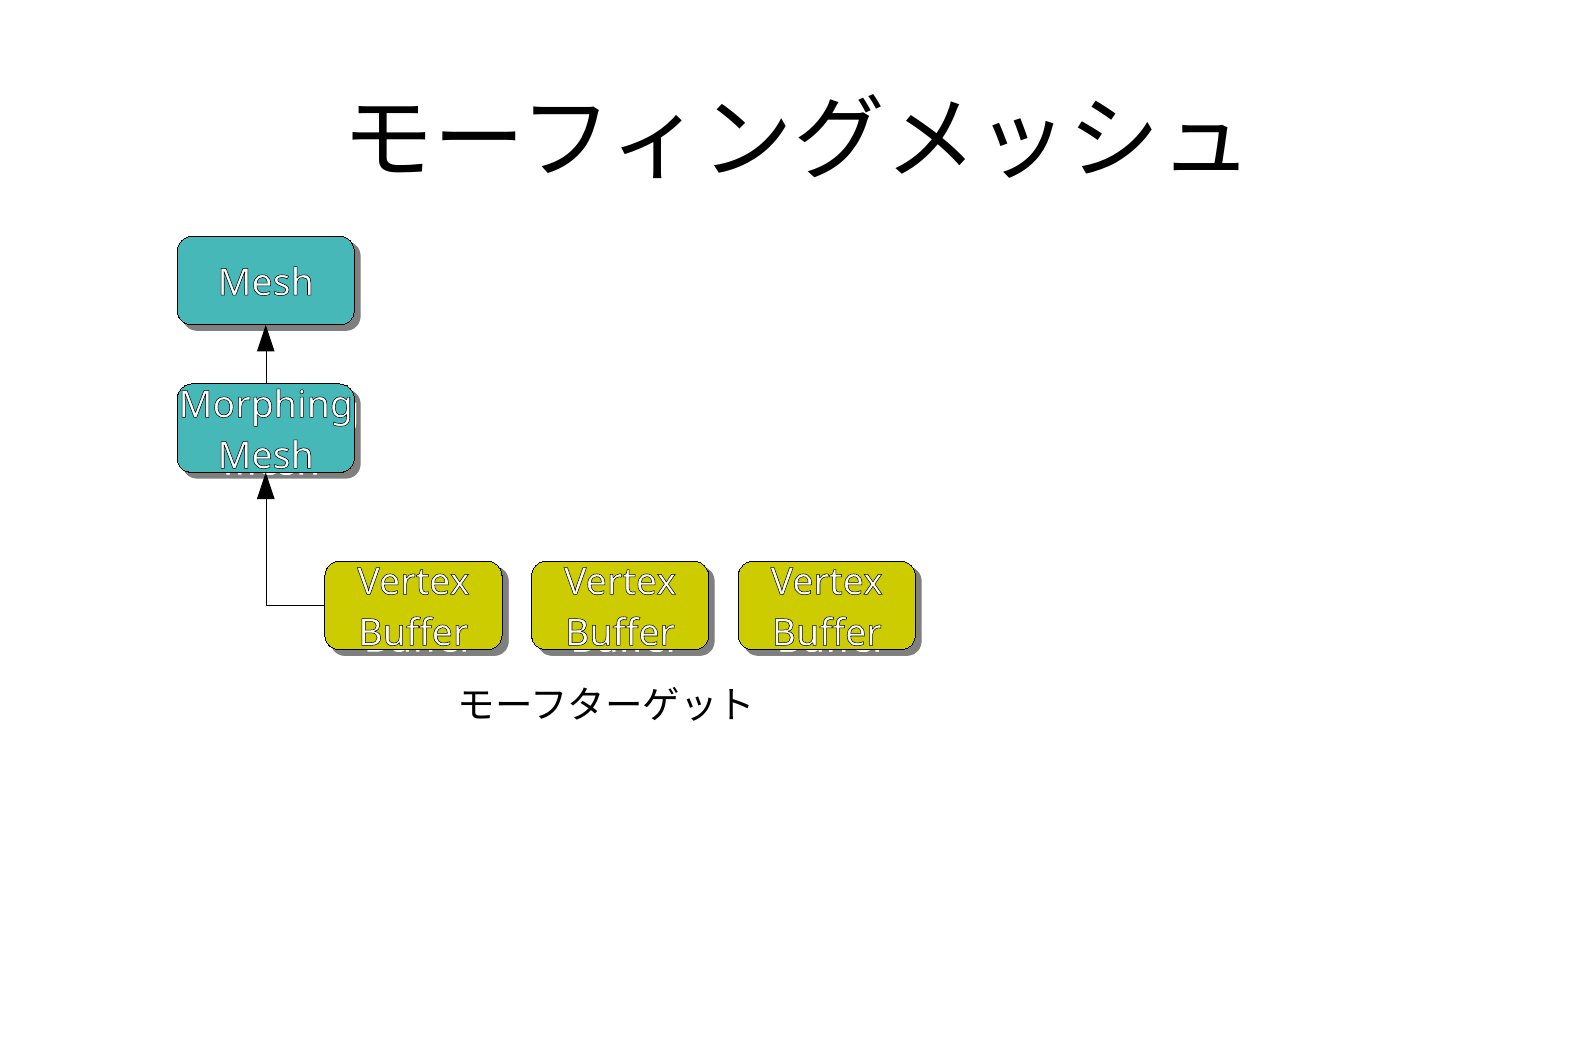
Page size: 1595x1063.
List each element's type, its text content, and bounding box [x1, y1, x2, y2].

text_box モーフターゲット [442, 708, 798, 723]
text_box Vertex Buffer [531, 561, 709, 650]
text_box Mesh [177, 236, 355, 325]
text_box Morphing Mesh [177, 383, 355, 473]
title モーフィングメッシュ [79, 29, 1515, 233]
text_box Vertex Buffer [324, 561, 503, 650]
text_box Vertex Buffer [738, 561, 916, 650]
